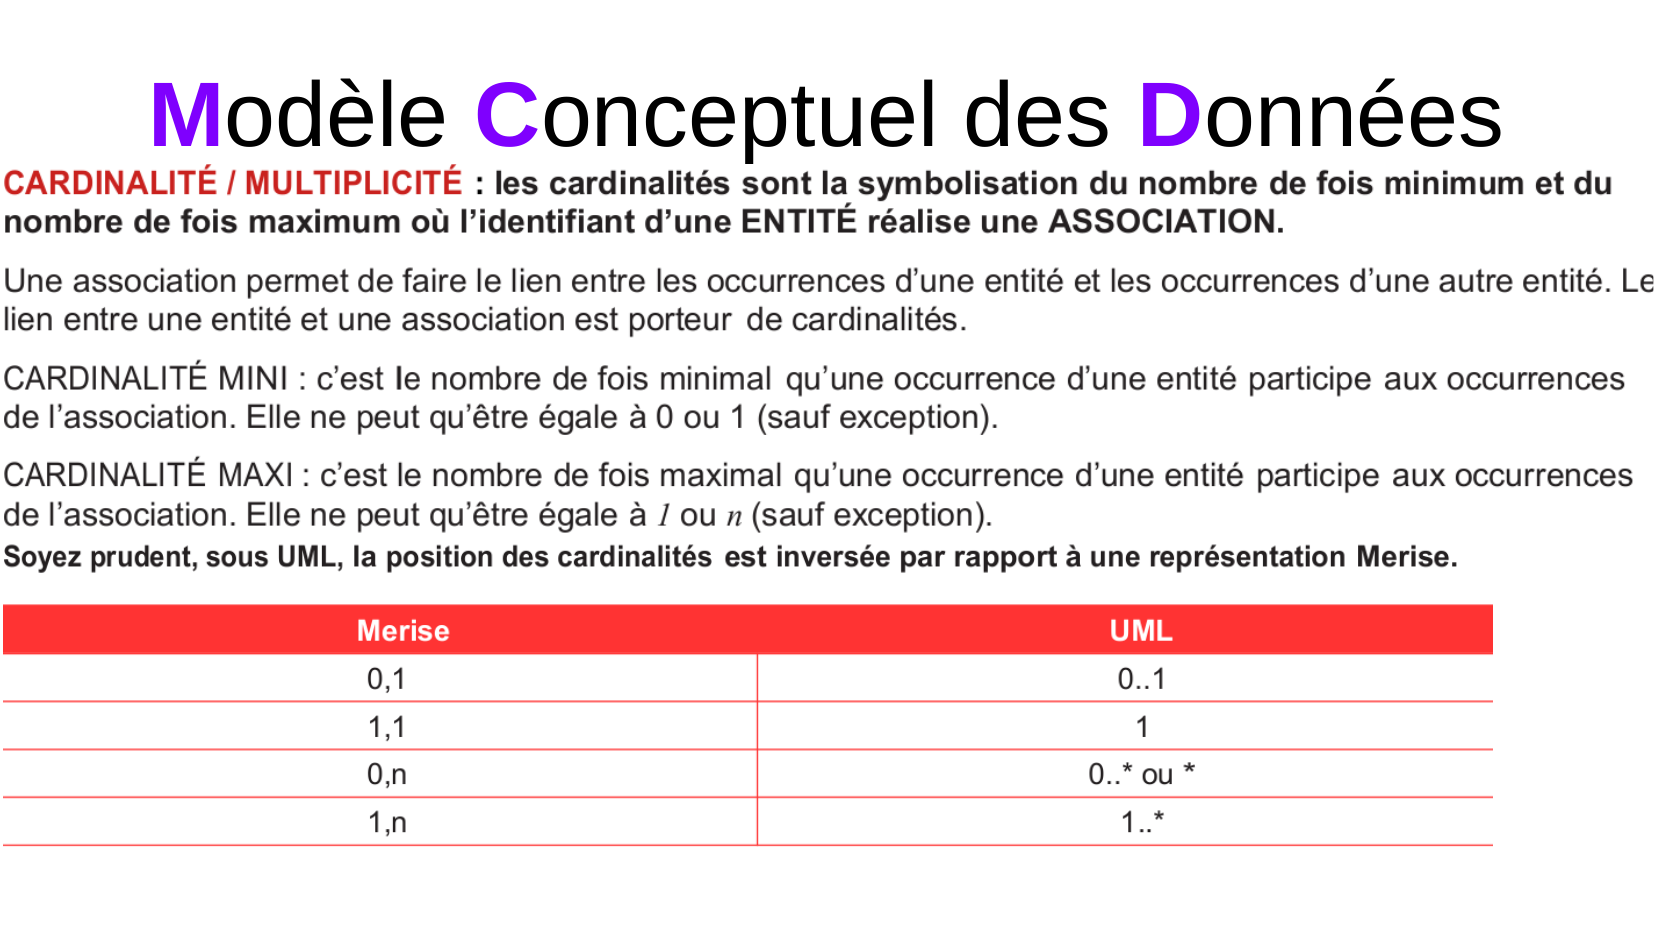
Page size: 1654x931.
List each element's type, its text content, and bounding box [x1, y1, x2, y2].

picture [3, 164, 1654, 850]
title Modèle Conceptuel des Données [82, 37, 1571, 164]
